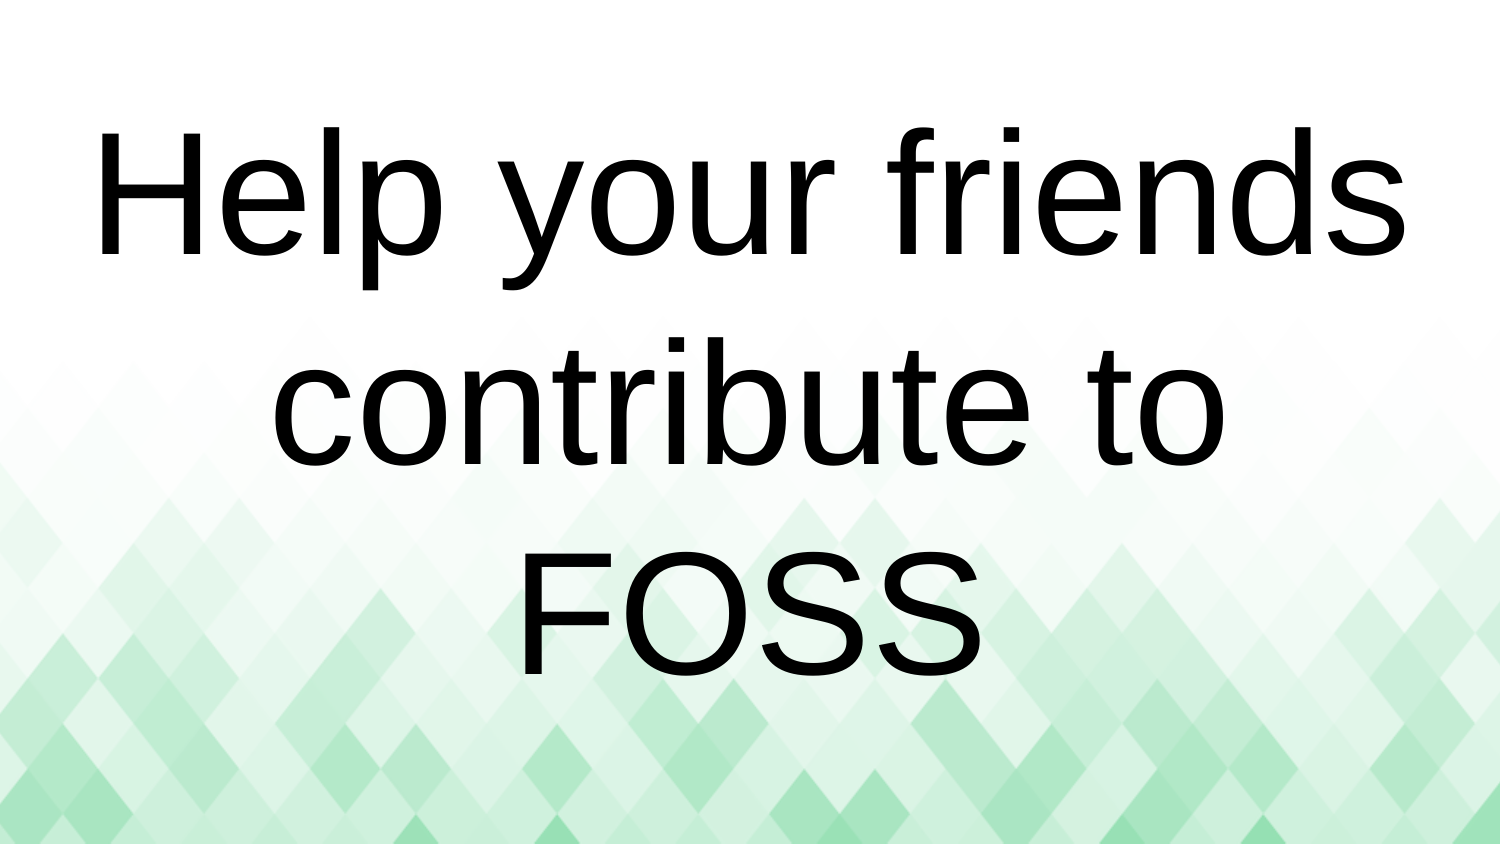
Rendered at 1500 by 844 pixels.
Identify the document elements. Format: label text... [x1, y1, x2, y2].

picture [0, 0, 1500, 844]
title Help your friends contribute to FOSS [51, 64, 1449, 781]
